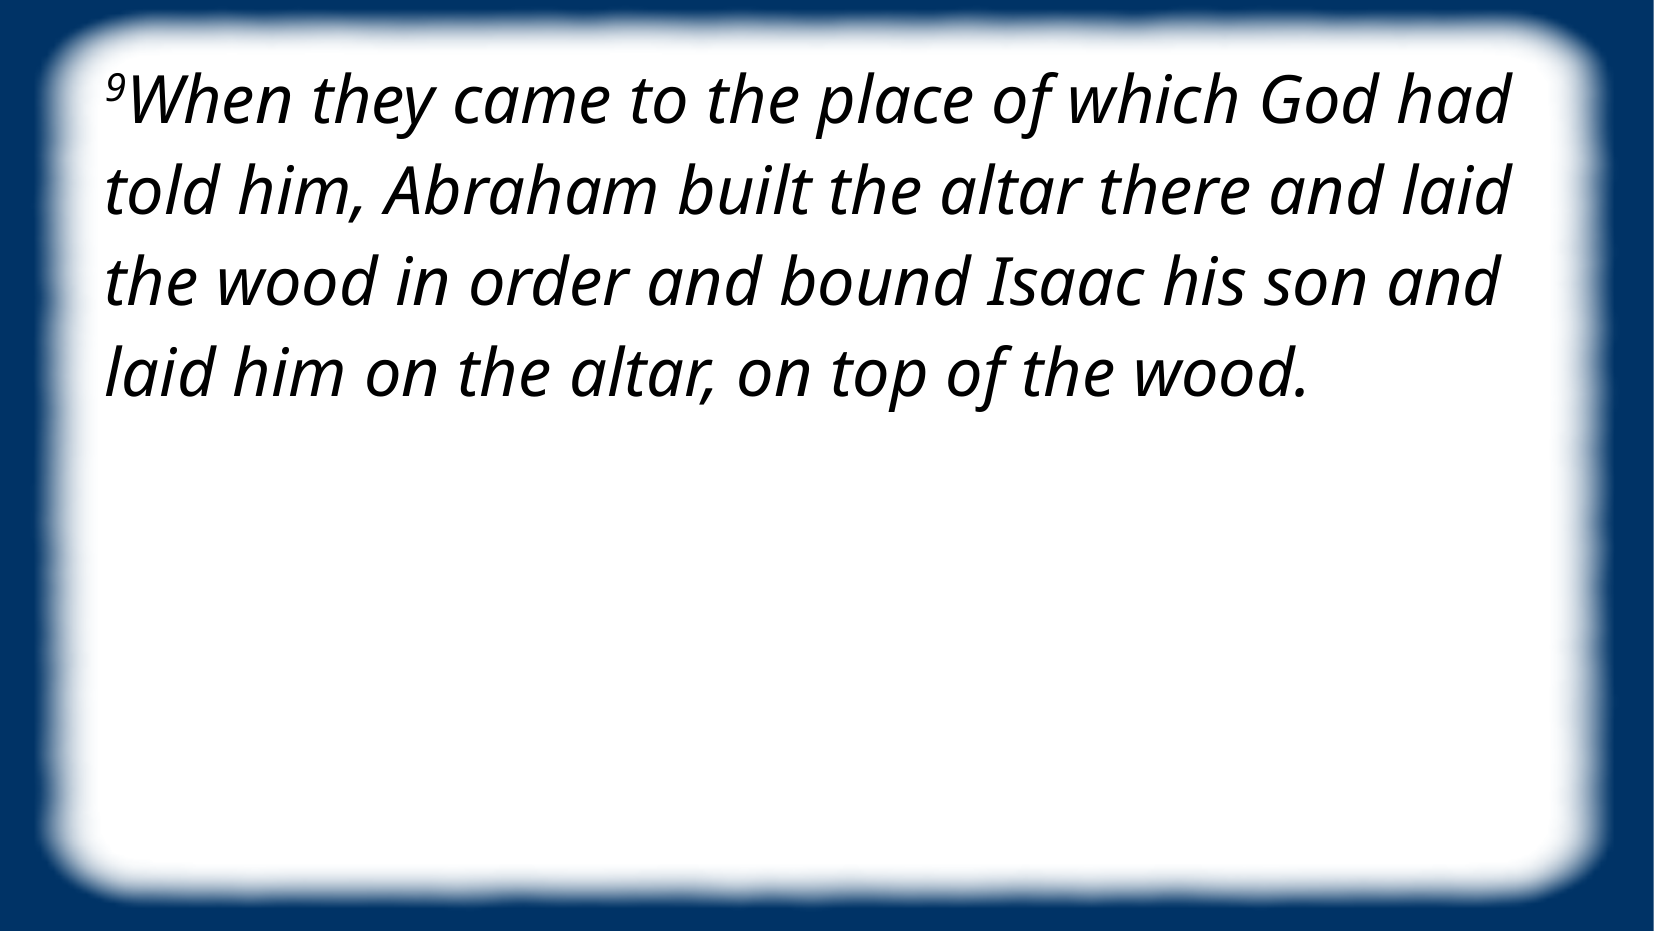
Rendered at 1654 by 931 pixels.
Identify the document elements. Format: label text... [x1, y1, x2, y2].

picture [0, 0, 1654, 931]
text_box 9When they came to the place of which God had told him, Abraham built the altar there and laid the wood in order and bound Isaac his son and laid him on the altar, on top of the wood. [90, 45, 1561, 436]
